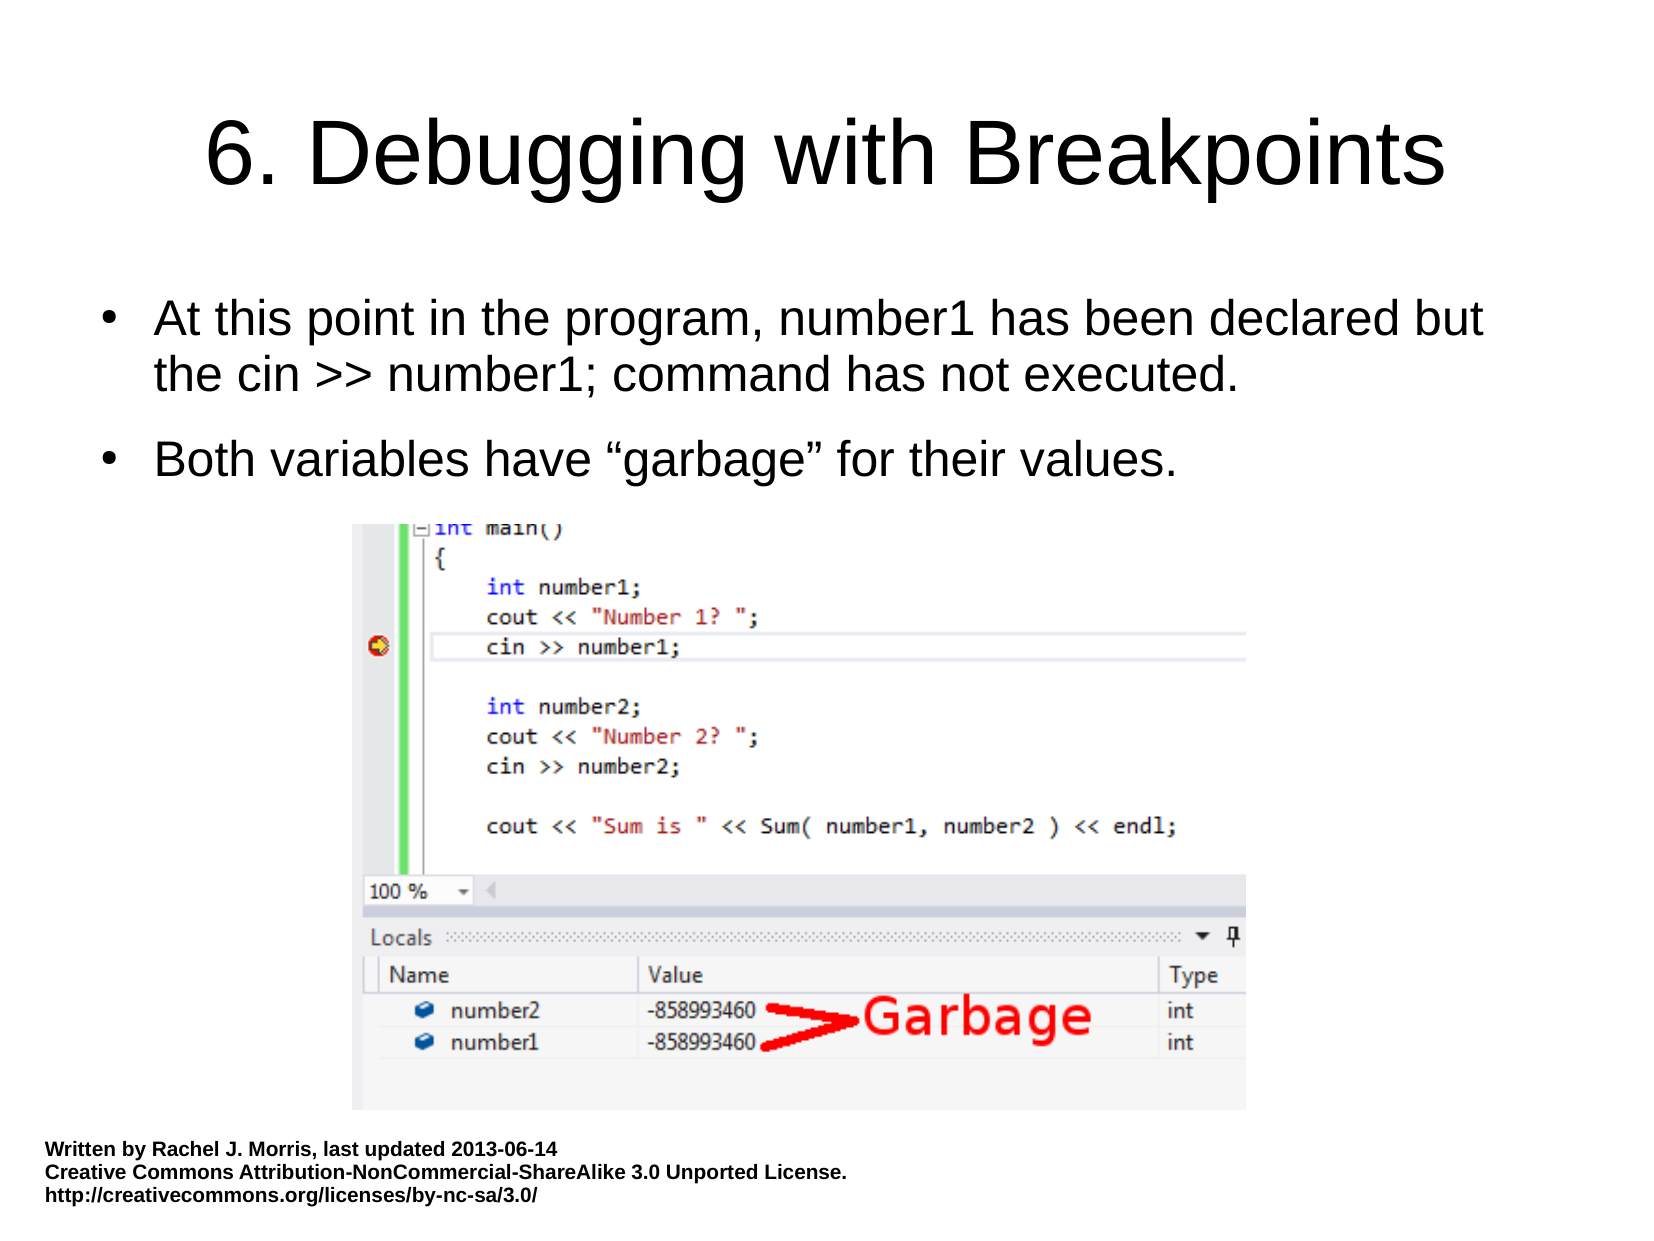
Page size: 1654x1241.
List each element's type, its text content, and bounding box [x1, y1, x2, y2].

title 6. Debugging with Breakpoints [82, 49, 1571, 257]
list At this point in the program, number1 has been declared but the cin >> number1; command has not executed. Both variables have “garbage” for their values. [82, 290, 1538, 1010]
picture [352, 524, 1246, 1111]
